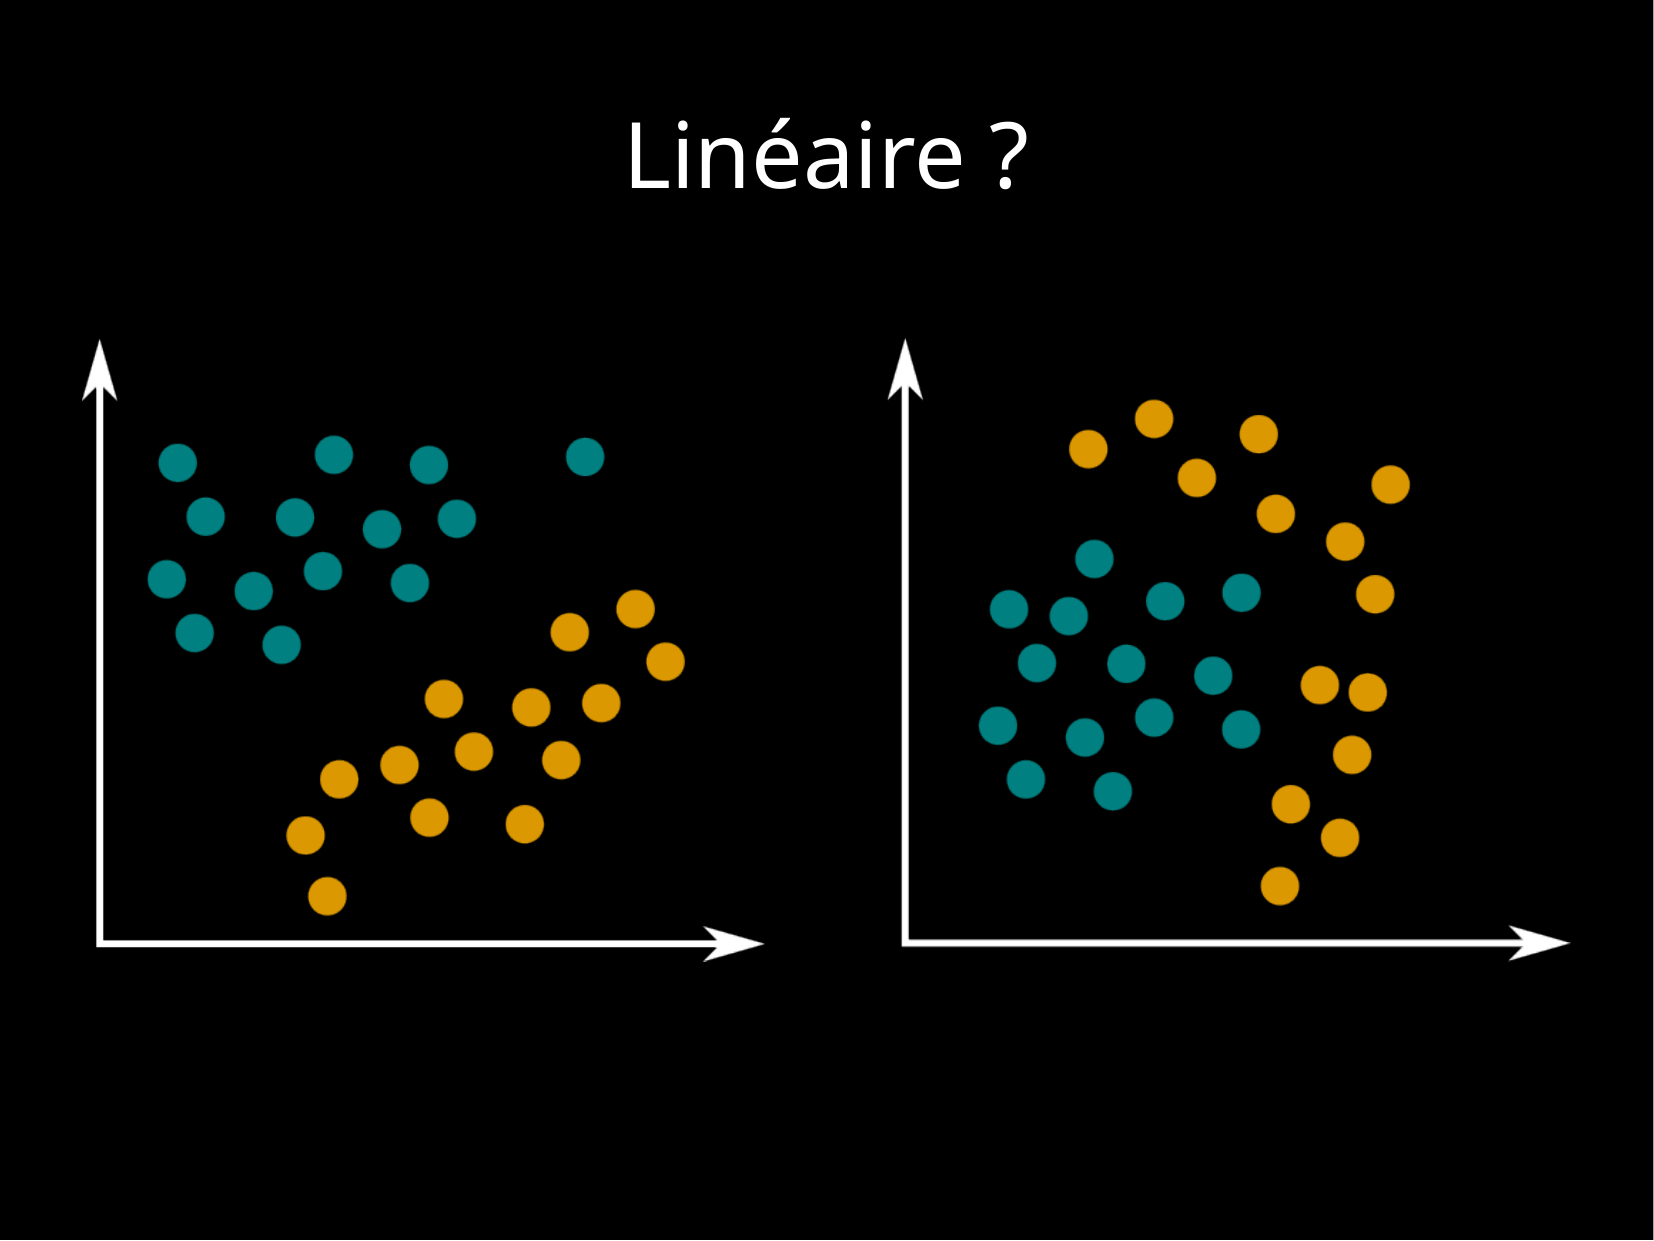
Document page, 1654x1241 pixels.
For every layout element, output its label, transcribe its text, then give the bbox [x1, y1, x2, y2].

title Linéaire ? [82, 49, 1571, 257]
picture [82, 338, 1571, 962]
